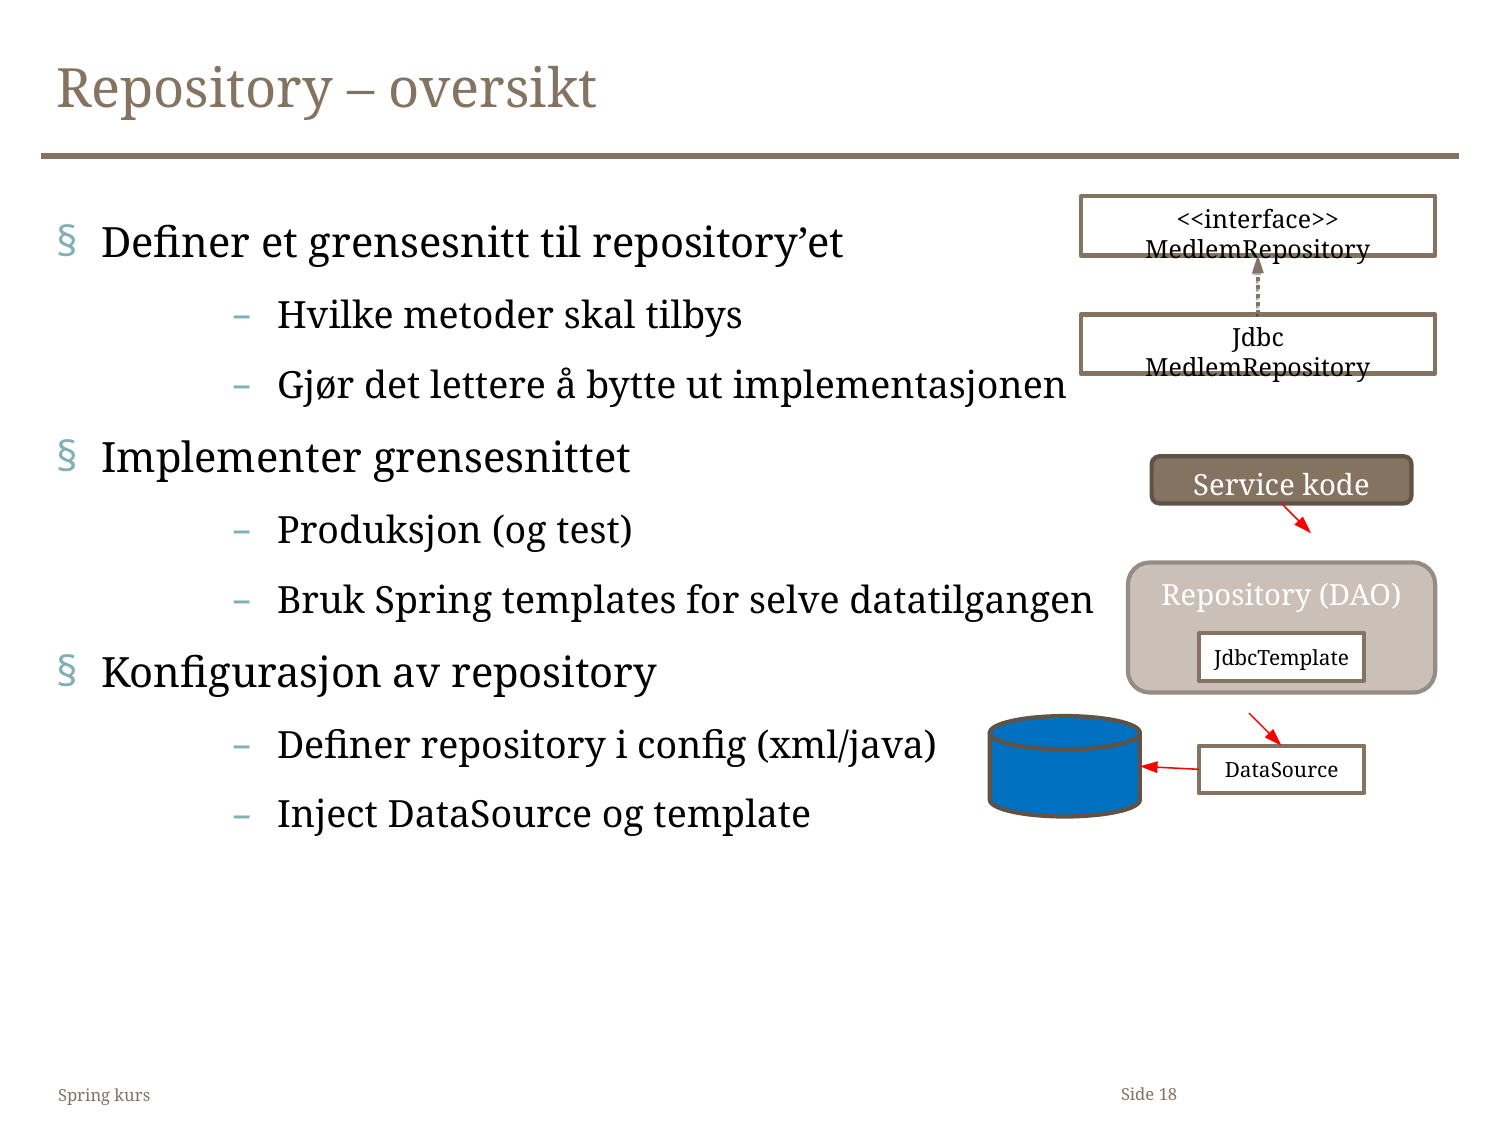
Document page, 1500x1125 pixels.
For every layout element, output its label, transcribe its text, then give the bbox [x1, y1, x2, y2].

text_box Side <number> [1105, 1065, 1457, 1125]
text_box DataSource [1199, 746, 1364, 793]
list Definer et grensesnitt til repository’et Hvilke metoder skal tilbys Gjør det lettere å bytte ut implementasjonen Implementer grensesnittet Produksjon (og test) Bruk Spring templates for selve datatilgangen Konfigurasjon av repository Definer repository i config (xml/java) Inject DataSource og template [41, 208, 1455, 1005]
text_box Jdbc MedlemRepository [1081, 314, 1435, 374]
text_box JdbcTemplate [1199, 633, 1364, 681]
title Repository – oversikt [40, 27, 1459, 146]
text_box [989, 716, 1140, 817]
text_box <<interface>> MedlemRepository [1081, 196, 1435, 255]
text_box Repository (DAO) [1127, 562, 1436, 693]
text_box Spring kurs [43, 1065, 751, 1125]
text_box Service kode [1151, 456, 1412, 504]
